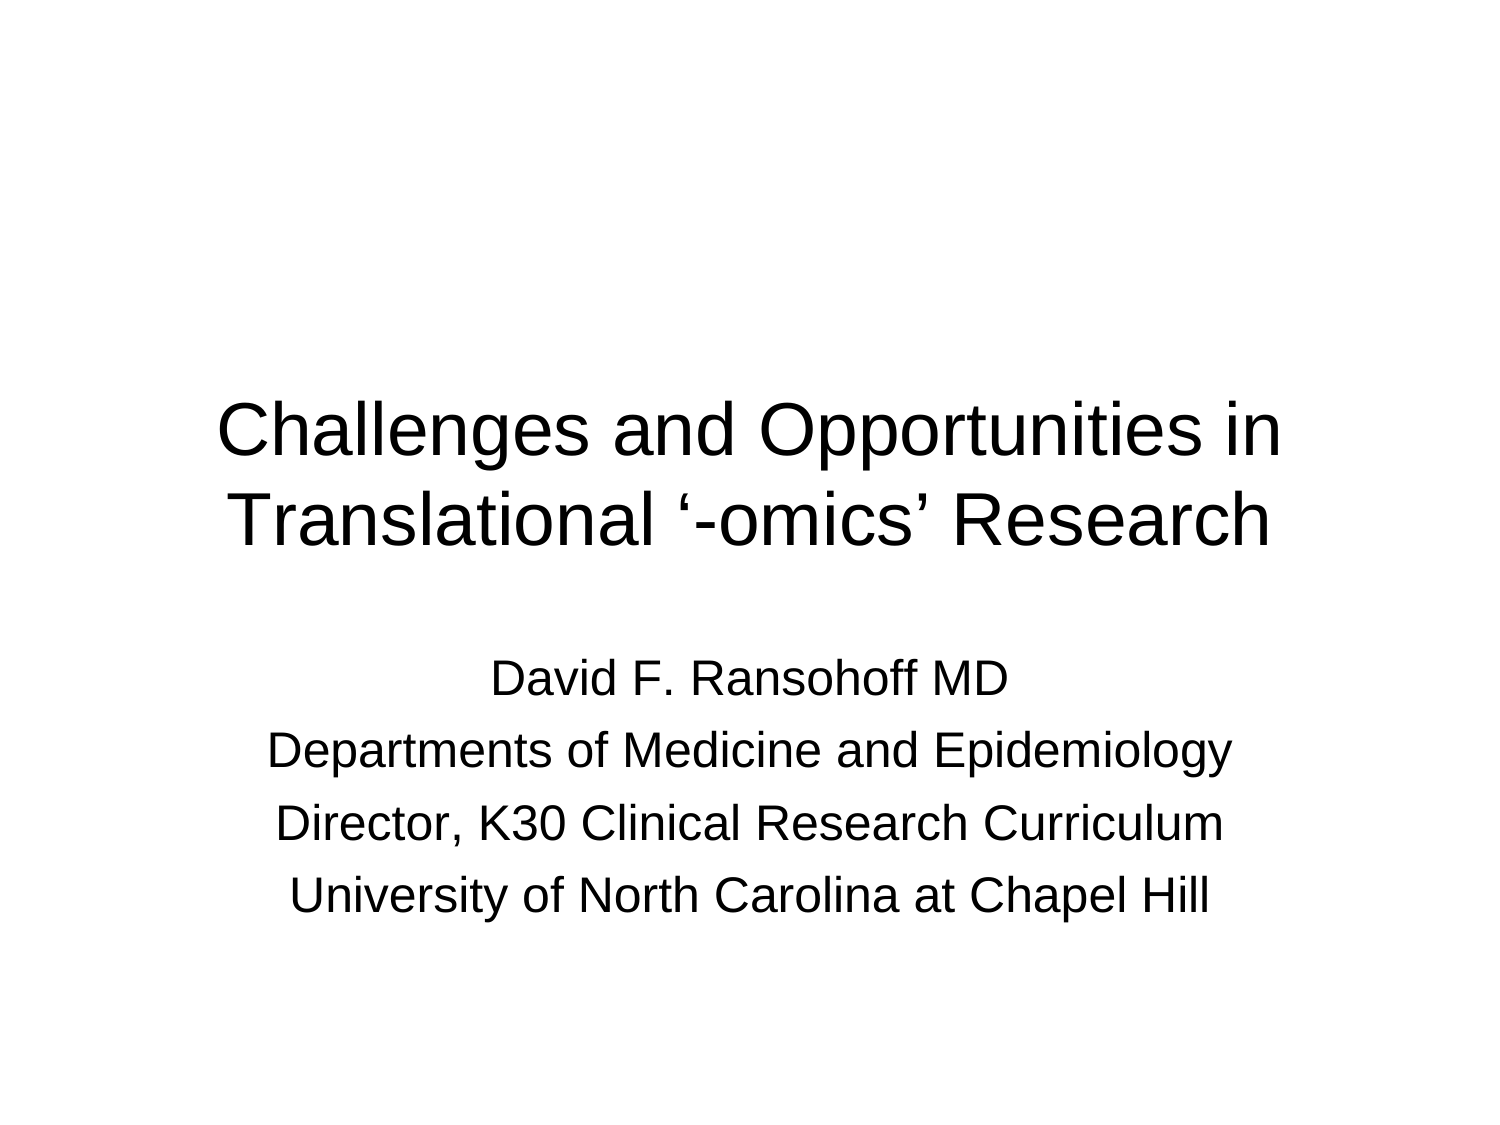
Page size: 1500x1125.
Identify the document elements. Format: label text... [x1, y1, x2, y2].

text_box David F. Ransohoff MD Departments of Medicine and Epidemiology Director, K30 Clinical Research Curriculum University of North Carolina at Chapel Hill [225, 637, 1276, 1075]
title Challenges and Opportunities in Translational ‘-omics’ Research [112, 349, 1388, 591]
